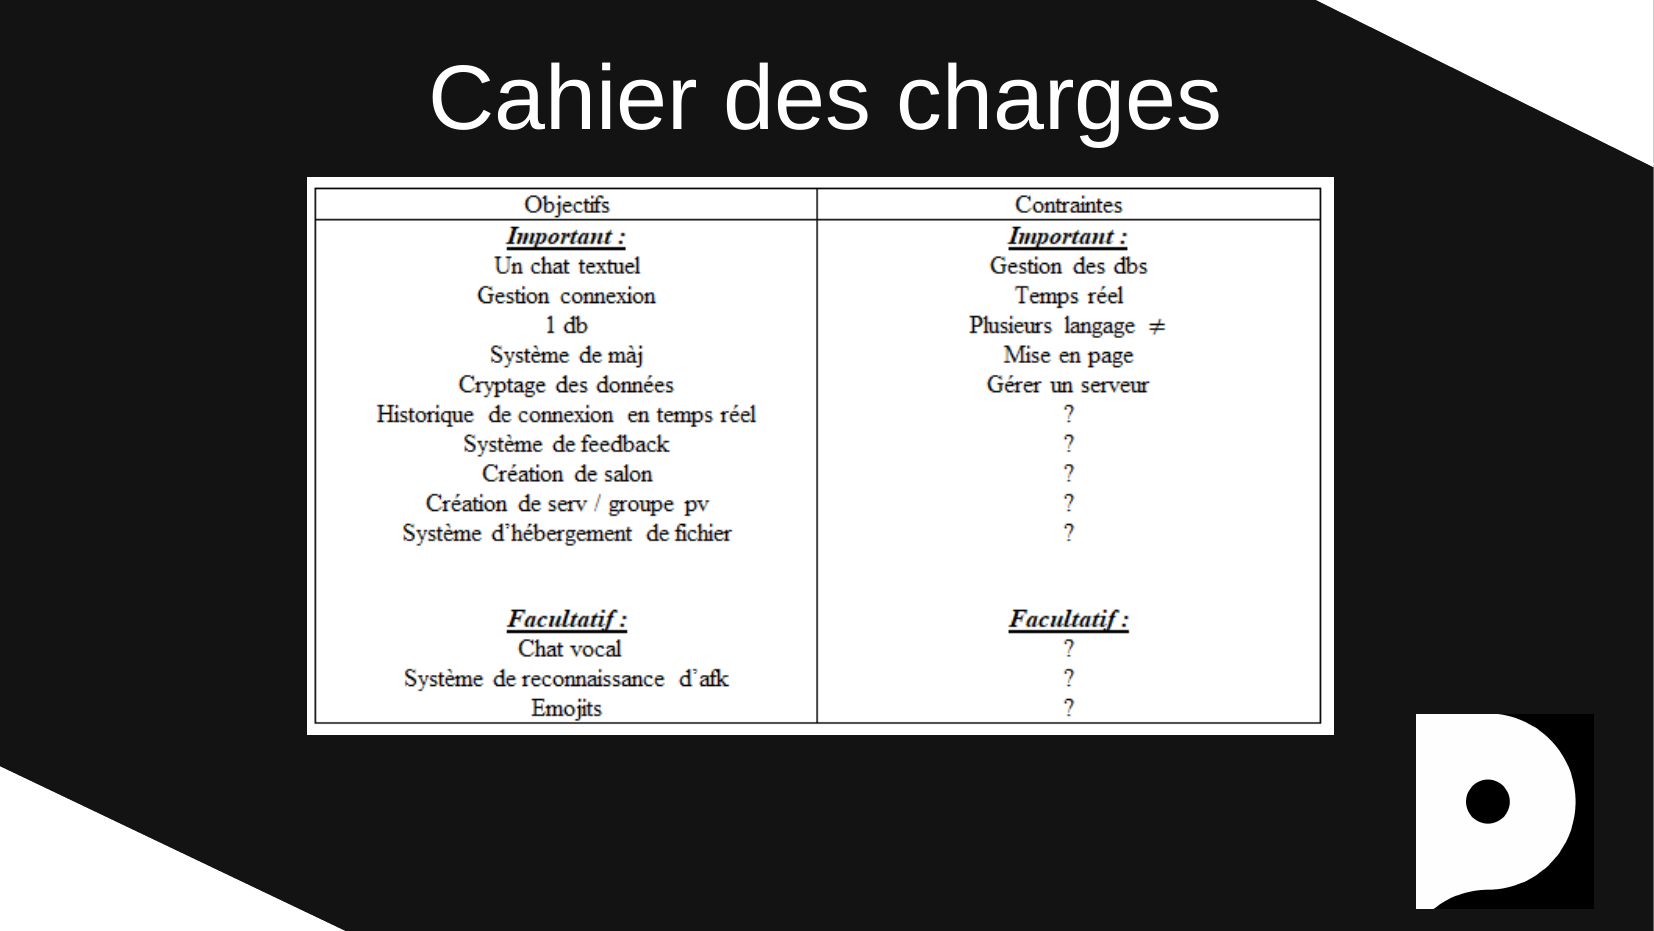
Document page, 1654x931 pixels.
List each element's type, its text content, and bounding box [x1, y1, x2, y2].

picture [307, 177, 1334, 736]
picture [1416, 714, 1594, 909]
text_box [0, 0, 1654, 931]
text_box Cahier des charges [81, 15, 1570, 171]
